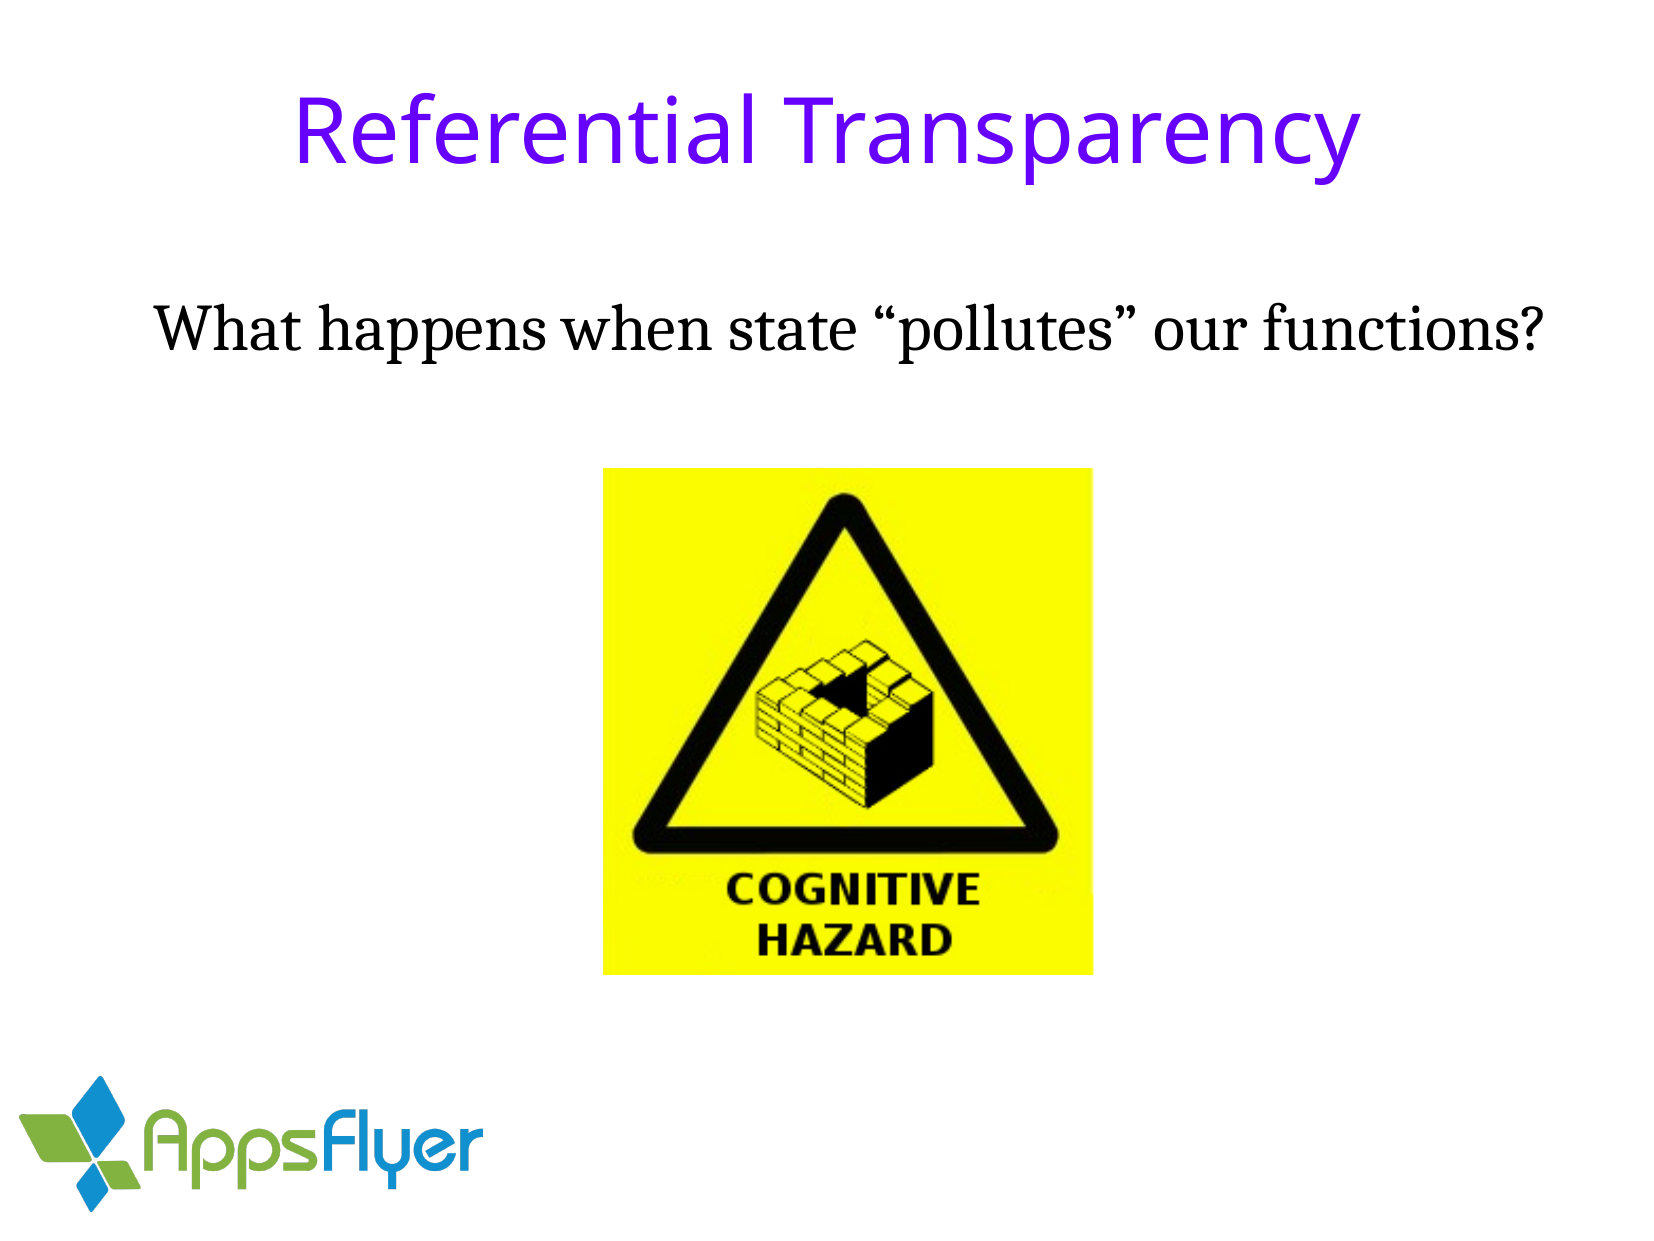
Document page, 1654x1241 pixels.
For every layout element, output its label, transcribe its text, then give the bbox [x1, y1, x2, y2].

list What happens when state “pollutes” our functions? [82, 290, 1571, 1010]
title Referential Transparency [0, 0, 1654, 257]
picture [603, 468, 1096, 976]
picture [19, 1076, 483, 1213]
